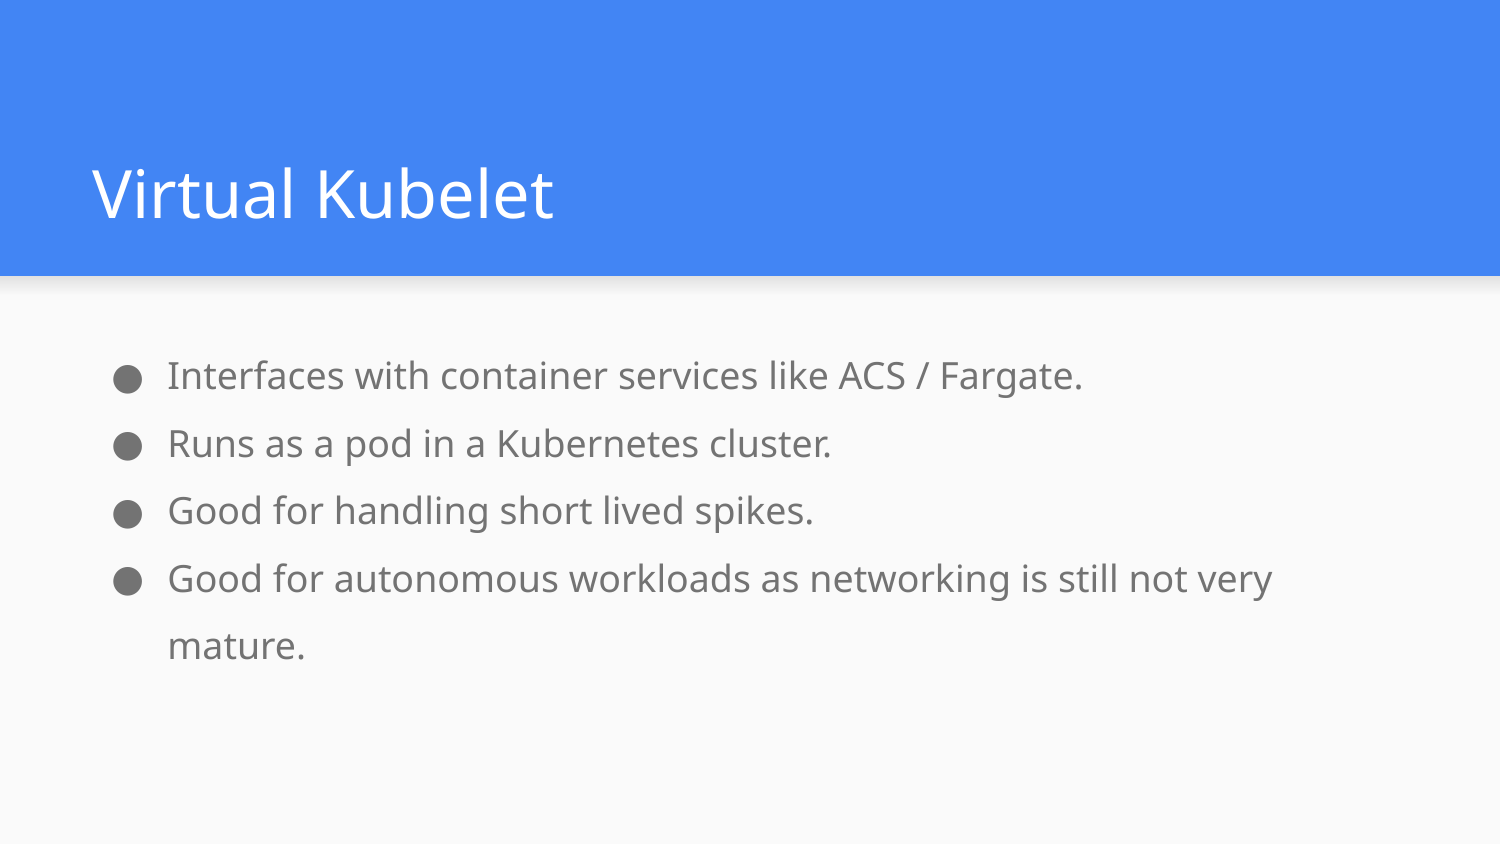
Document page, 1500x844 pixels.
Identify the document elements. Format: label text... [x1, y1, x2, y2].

title Virtual Kubelet [77, 121, 1427, 248]
list Interfaces with container services like ACS / Fargate. Runs as a pod in a Kubernetes cluster. Good for handling short lived spikes. Good for autonomous workloads as networking is still not very mature. [77, 314, 1427, 760]
